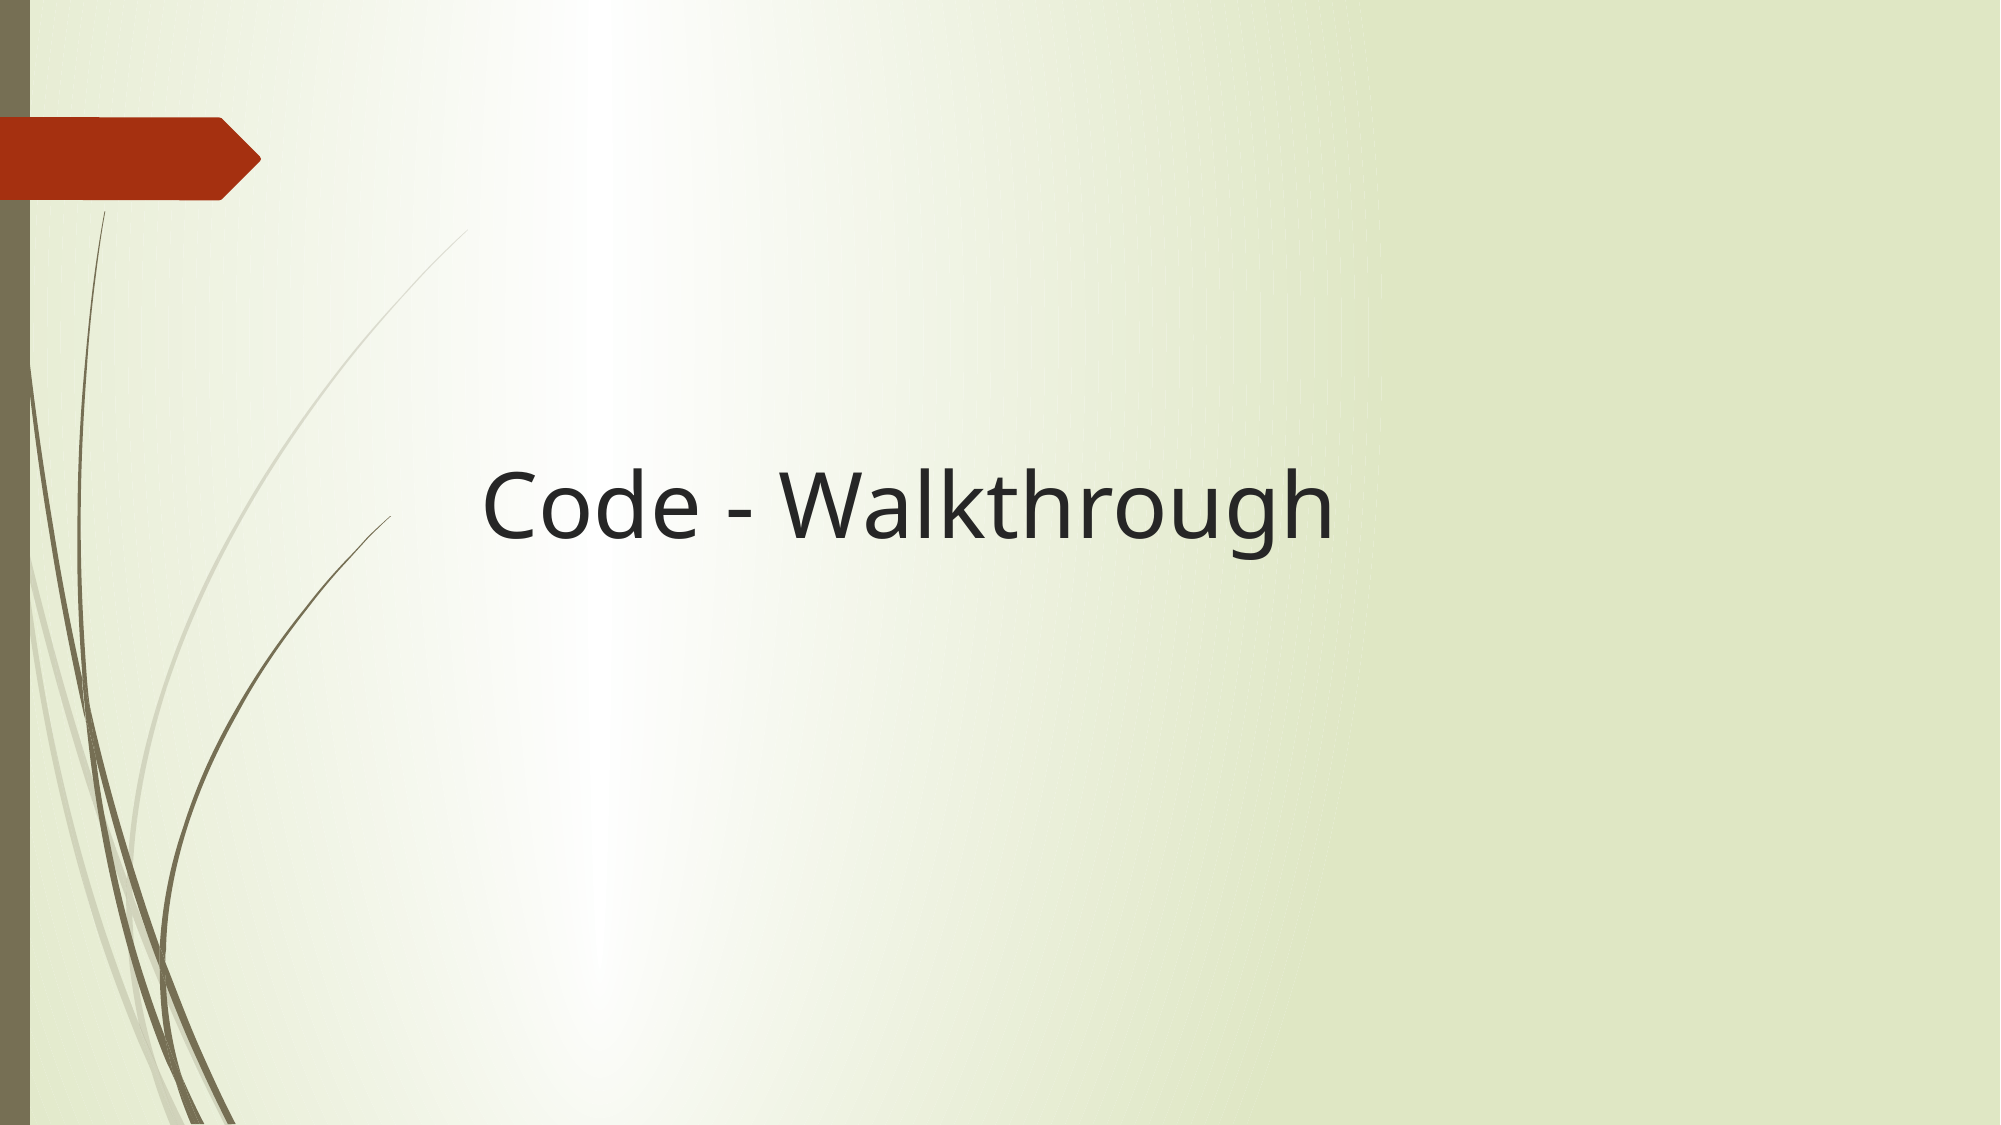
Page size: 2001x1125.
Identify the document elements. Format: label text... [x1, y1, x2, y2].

title Code - Walkthrough [465, 439, 1928, 650]
